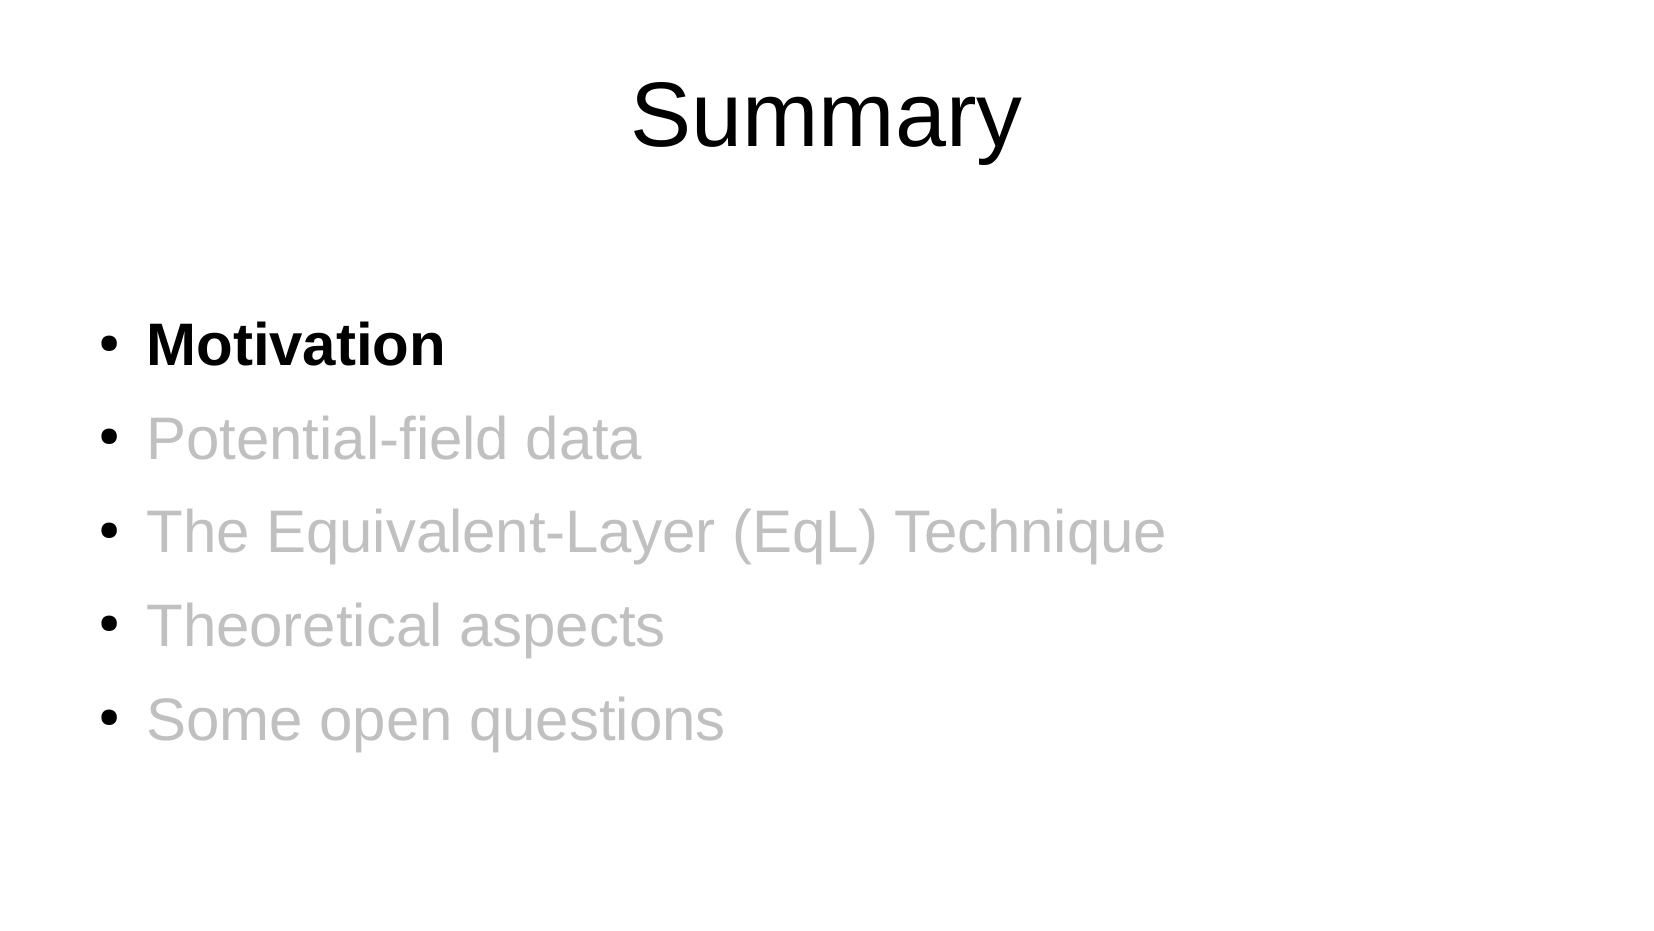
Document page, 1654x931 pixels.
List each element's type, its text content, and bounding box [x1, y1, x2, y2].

title Summary [82, 37, 1571, 193]
list Motivation Potential-field data The Equivalent-Layer (EqL) Technique Theoretical aspects Some open questions [82, 217, 1571, 758]
